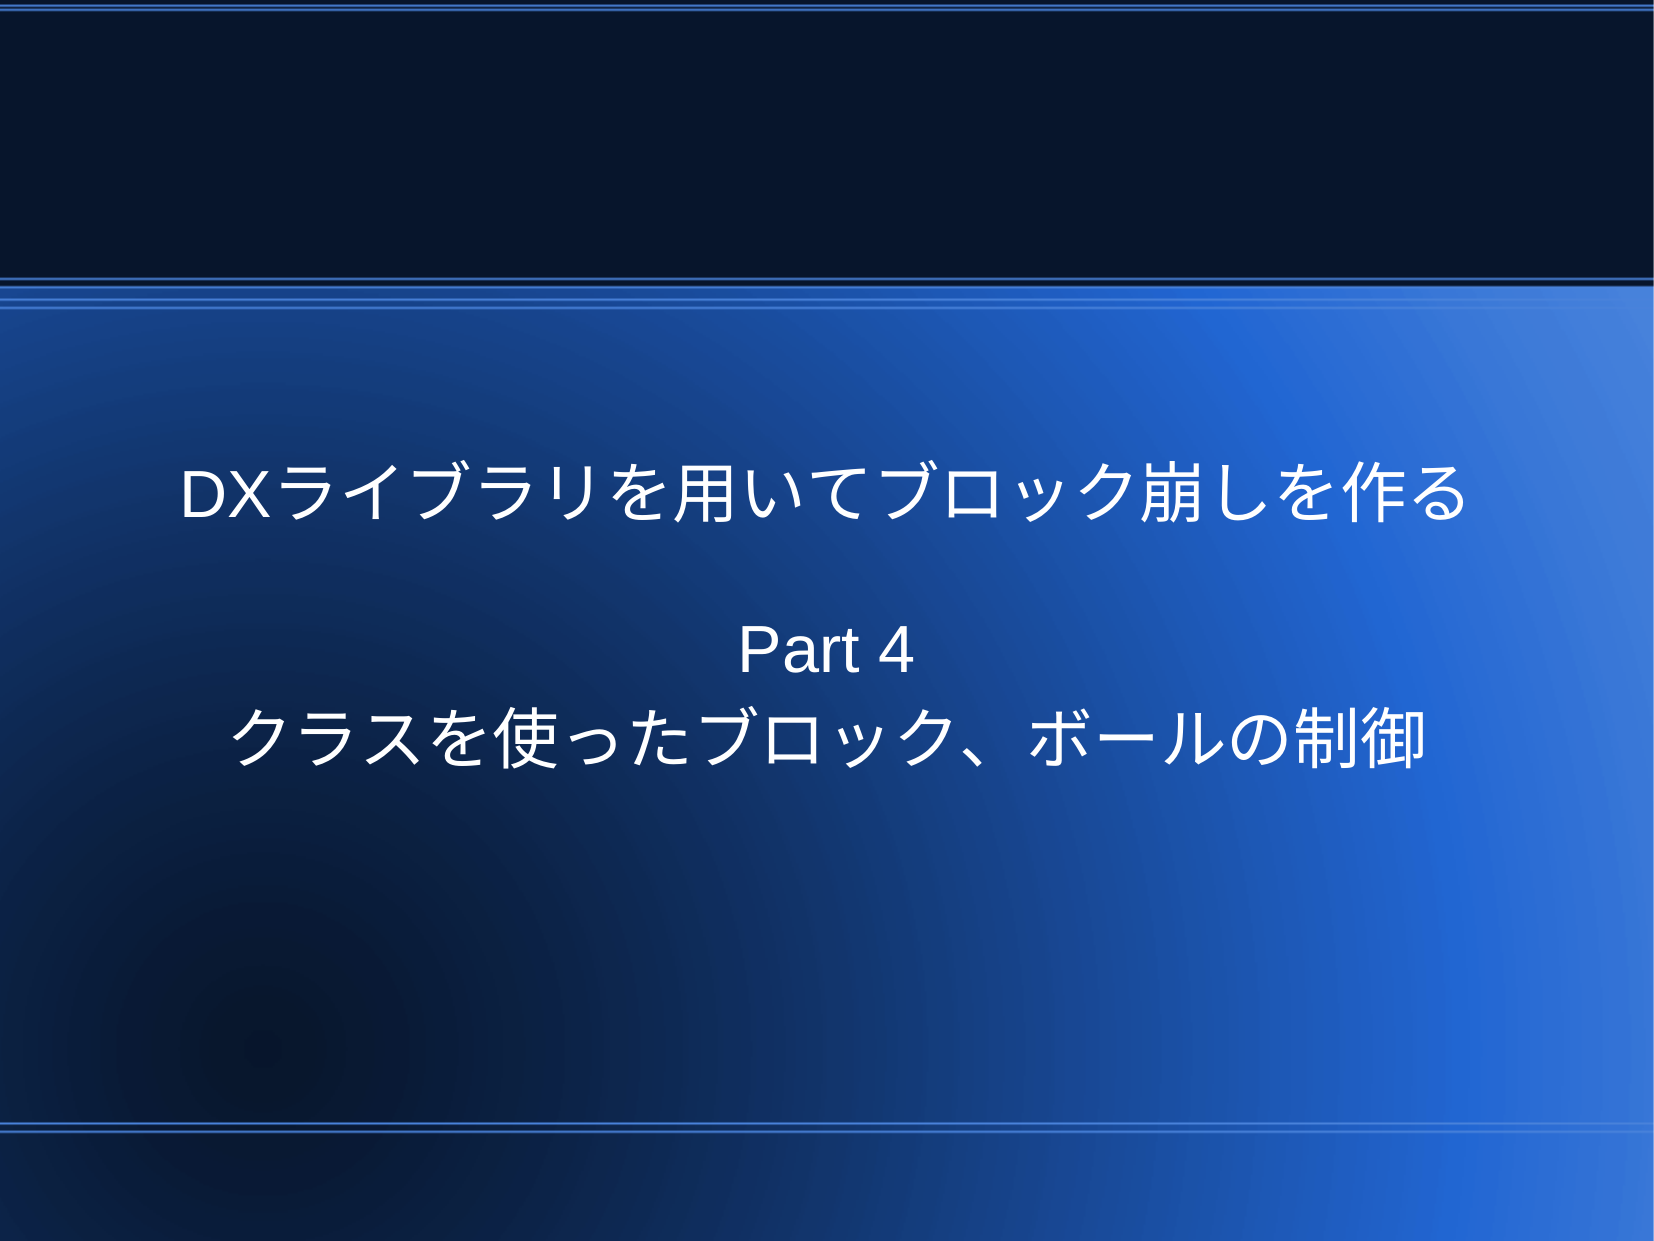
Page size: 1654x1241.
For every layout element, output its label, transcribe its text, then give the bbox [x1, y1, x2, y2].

subtitle DXライブラリを用いてブロック崩しを作る Part 4 クラスを使ったブロック、ボールの制御 [82, 49, 1571, 1174]
picture [0, 0, 1654, 1241]
